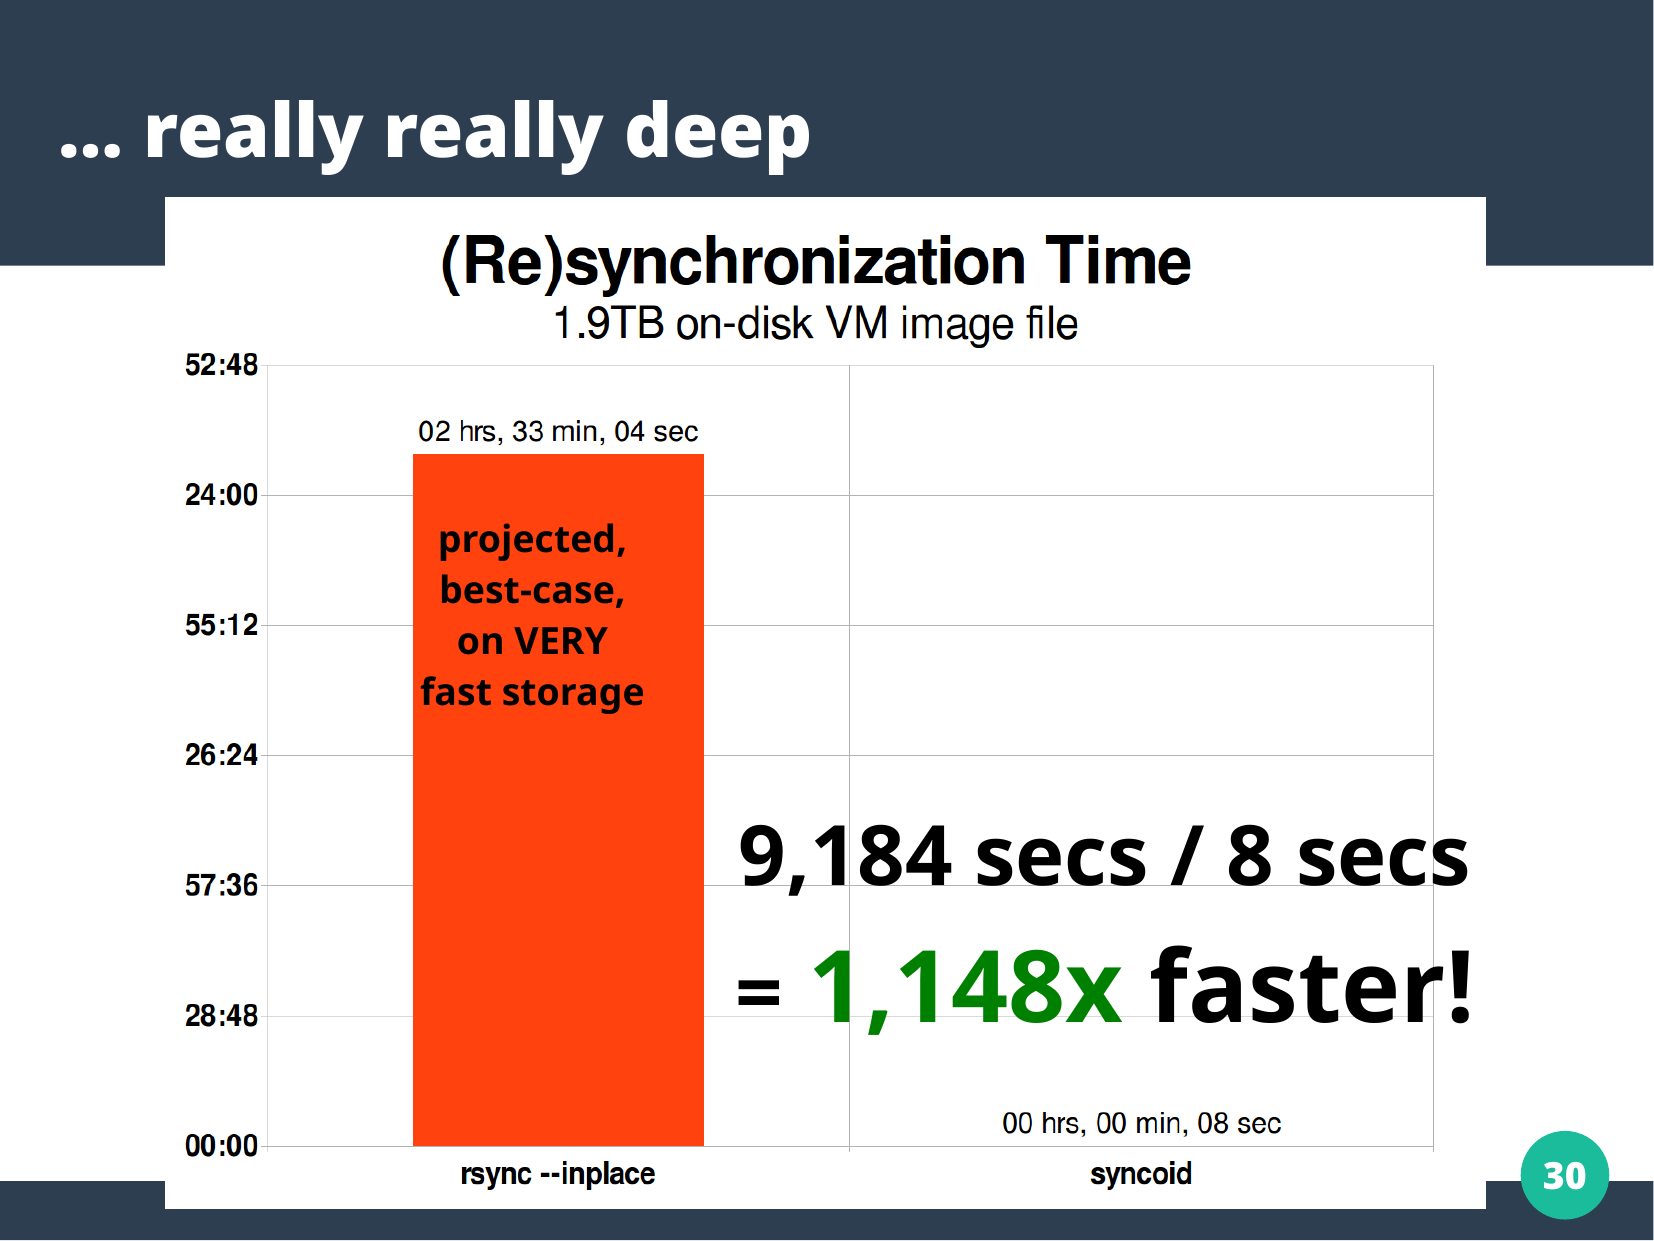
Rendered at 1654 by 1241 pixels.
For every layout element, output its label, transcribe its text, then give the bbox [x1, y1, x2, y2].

title … really really deep [59, 49, 1595, 207]
title projected, best-case, on VERY fast storage [420, 480, 961, 841]
picture [165, 197, 1486, 1210]
title 9,184 secs / 8 secs = 1,148x faster! [735, 735, 1516, 1096]
